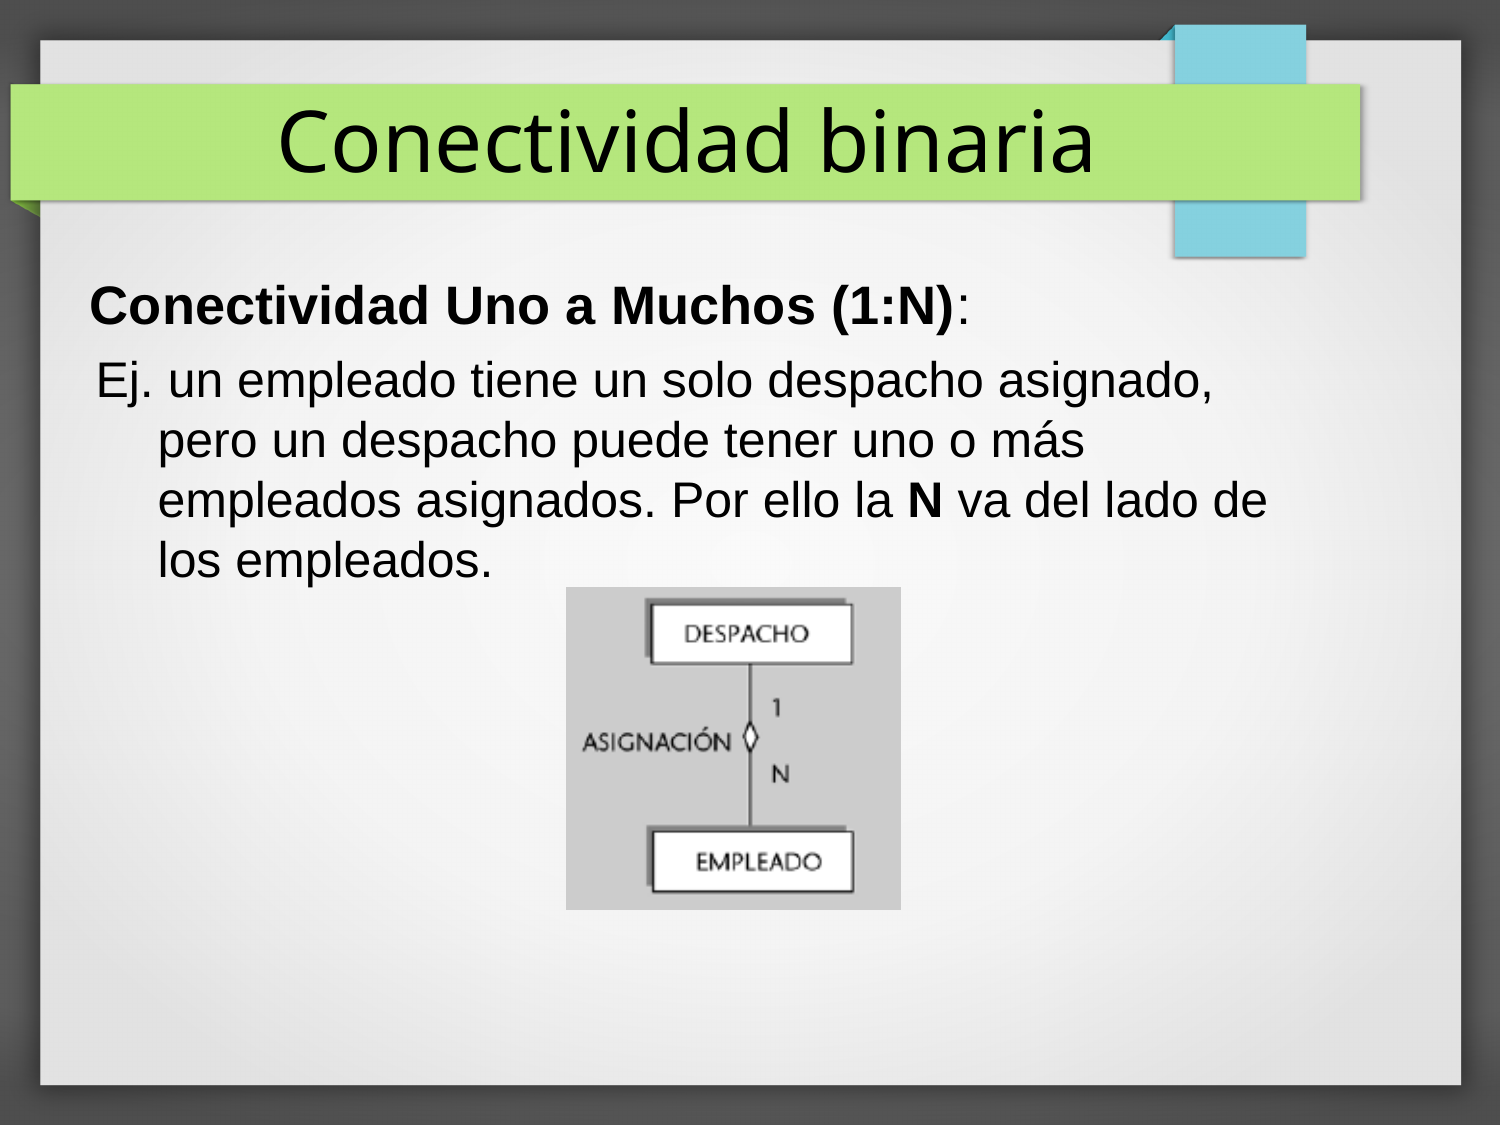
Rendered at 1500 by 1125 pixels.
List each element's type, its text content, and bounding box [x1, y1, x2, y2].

text_box Conectividad Uno a Muchos (1:N): Ej. un empleado tiene un solo despacho asignado, pero un despacho puede tener uno o más empleados asignados. Por ello la N va del lado de los empleados. [74, 262, 1300, 1005]
picture [0, 0, 1500, 1125]
text_box Conectividad binaria [74, 28, 1300, 249]
